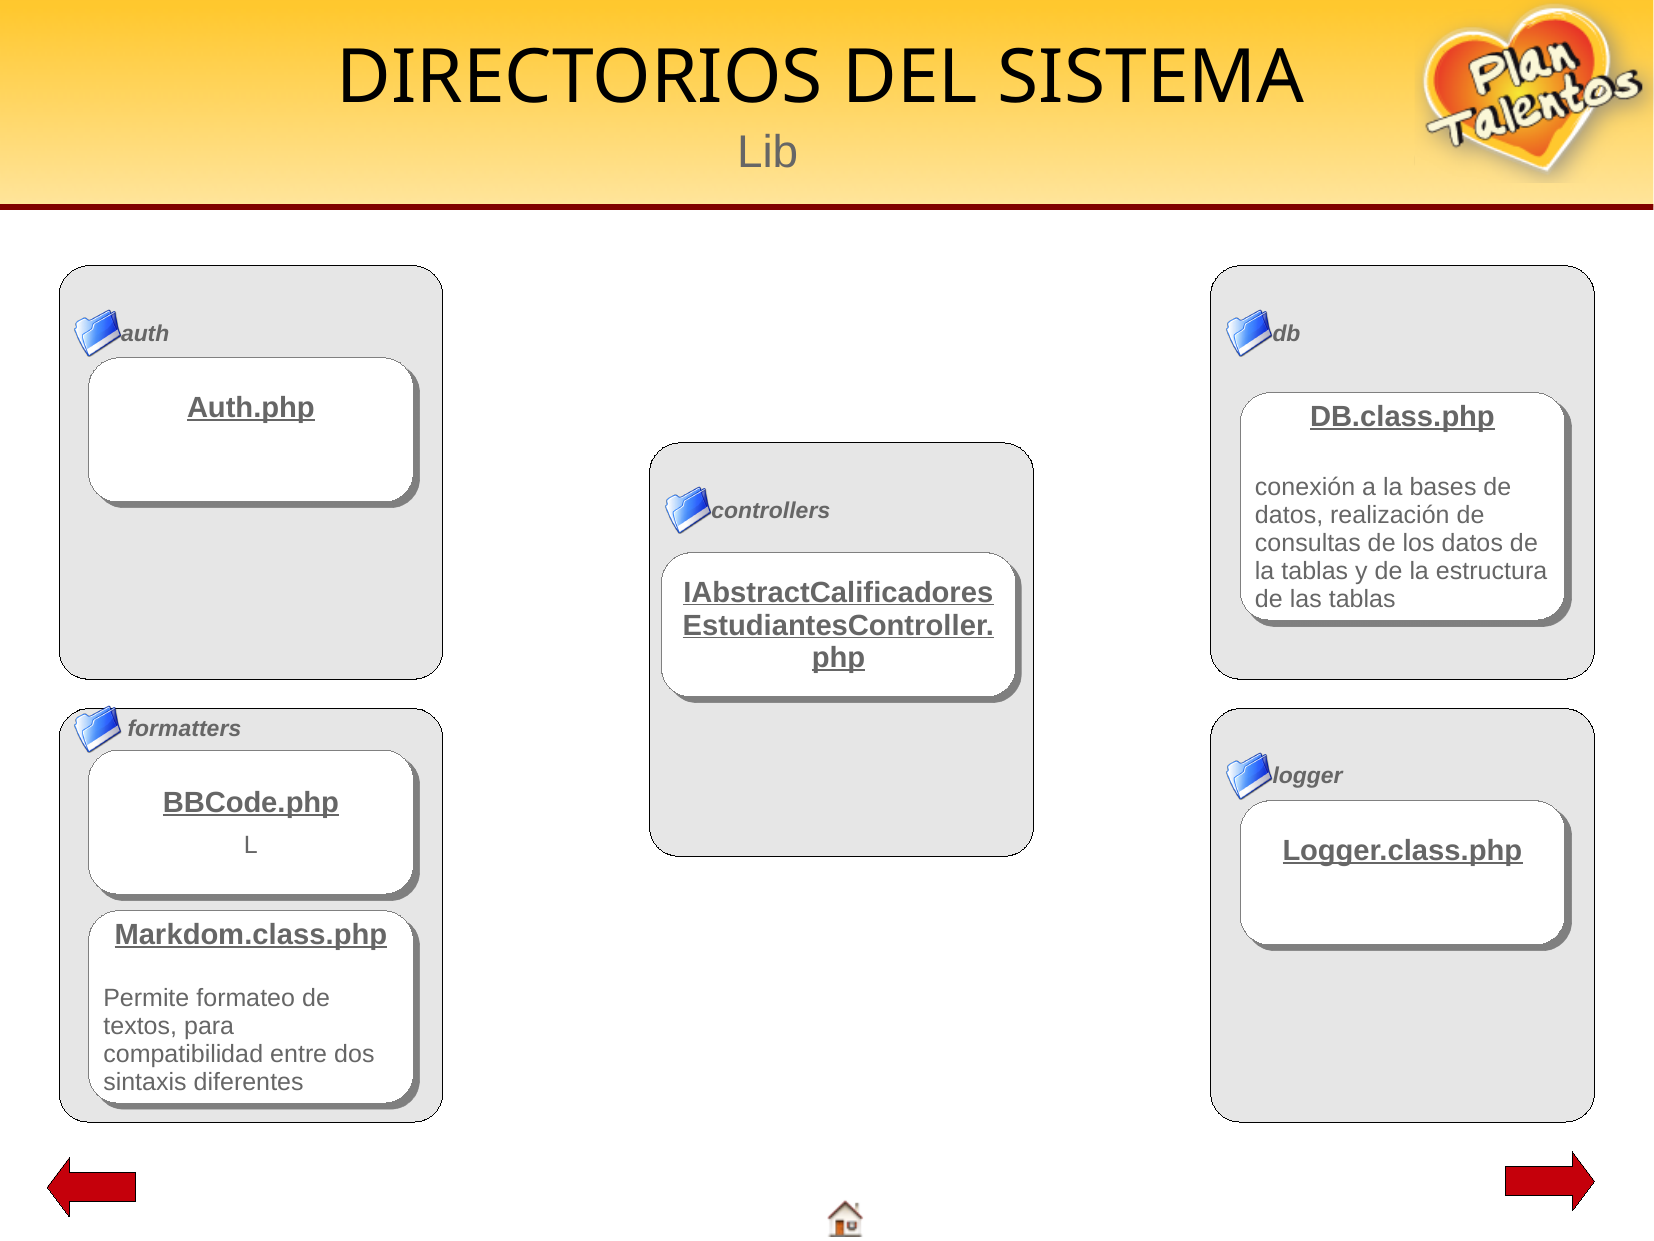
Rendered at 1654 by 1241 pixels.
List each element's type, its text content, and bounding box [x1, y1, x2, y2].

picture [73, 705, 122, 753]
text_box BBCode.php L [88, 750, 414, 895]
text_box db [1210, 265, 1595, 680]
text_box Logger.class.php [1240, 800, 1565, 945]
text_box Auth.php [88, 357, 414, 502]
picture [664, 486, 712, 534]
picture [1225, 309, 1273, 357]
picture [0, 0, 1654, 204]
title DIRECTORIOS DEL SISTEMA [76, 0, 1565, 148]
text_box IAbstractCalificadoresEstudiantesController.php [661, 552, 1016, 697]
text_box auth [59, 265, 443, 680]
picture [826, 1198, 865, 1237]
picture [73, 309, 122, 357]
text_box formatters [59, 708, 443, 1123]
text_box logger [1210, 708, 1595, 1123]
picture [1225, 752, 1273, 800]
text_box [47, 1157, 136, 1217]
text_box controllers [649, 442, 1034, 857]
text_box DB.class.php conexión a la bases de datos, realización de consultas de los datos de la tablas y de la estructura de las tablas [1240, 392, 1565, 621]
text_box Lib [383, 118, 1152, 185]
text_box Markdom.class.php Permite formateo de textos, para compatibilidad entre dos sintaxis diferentes [88, 910, 414, 1104]
text_box [1505, 1151, 1595, 1211]
